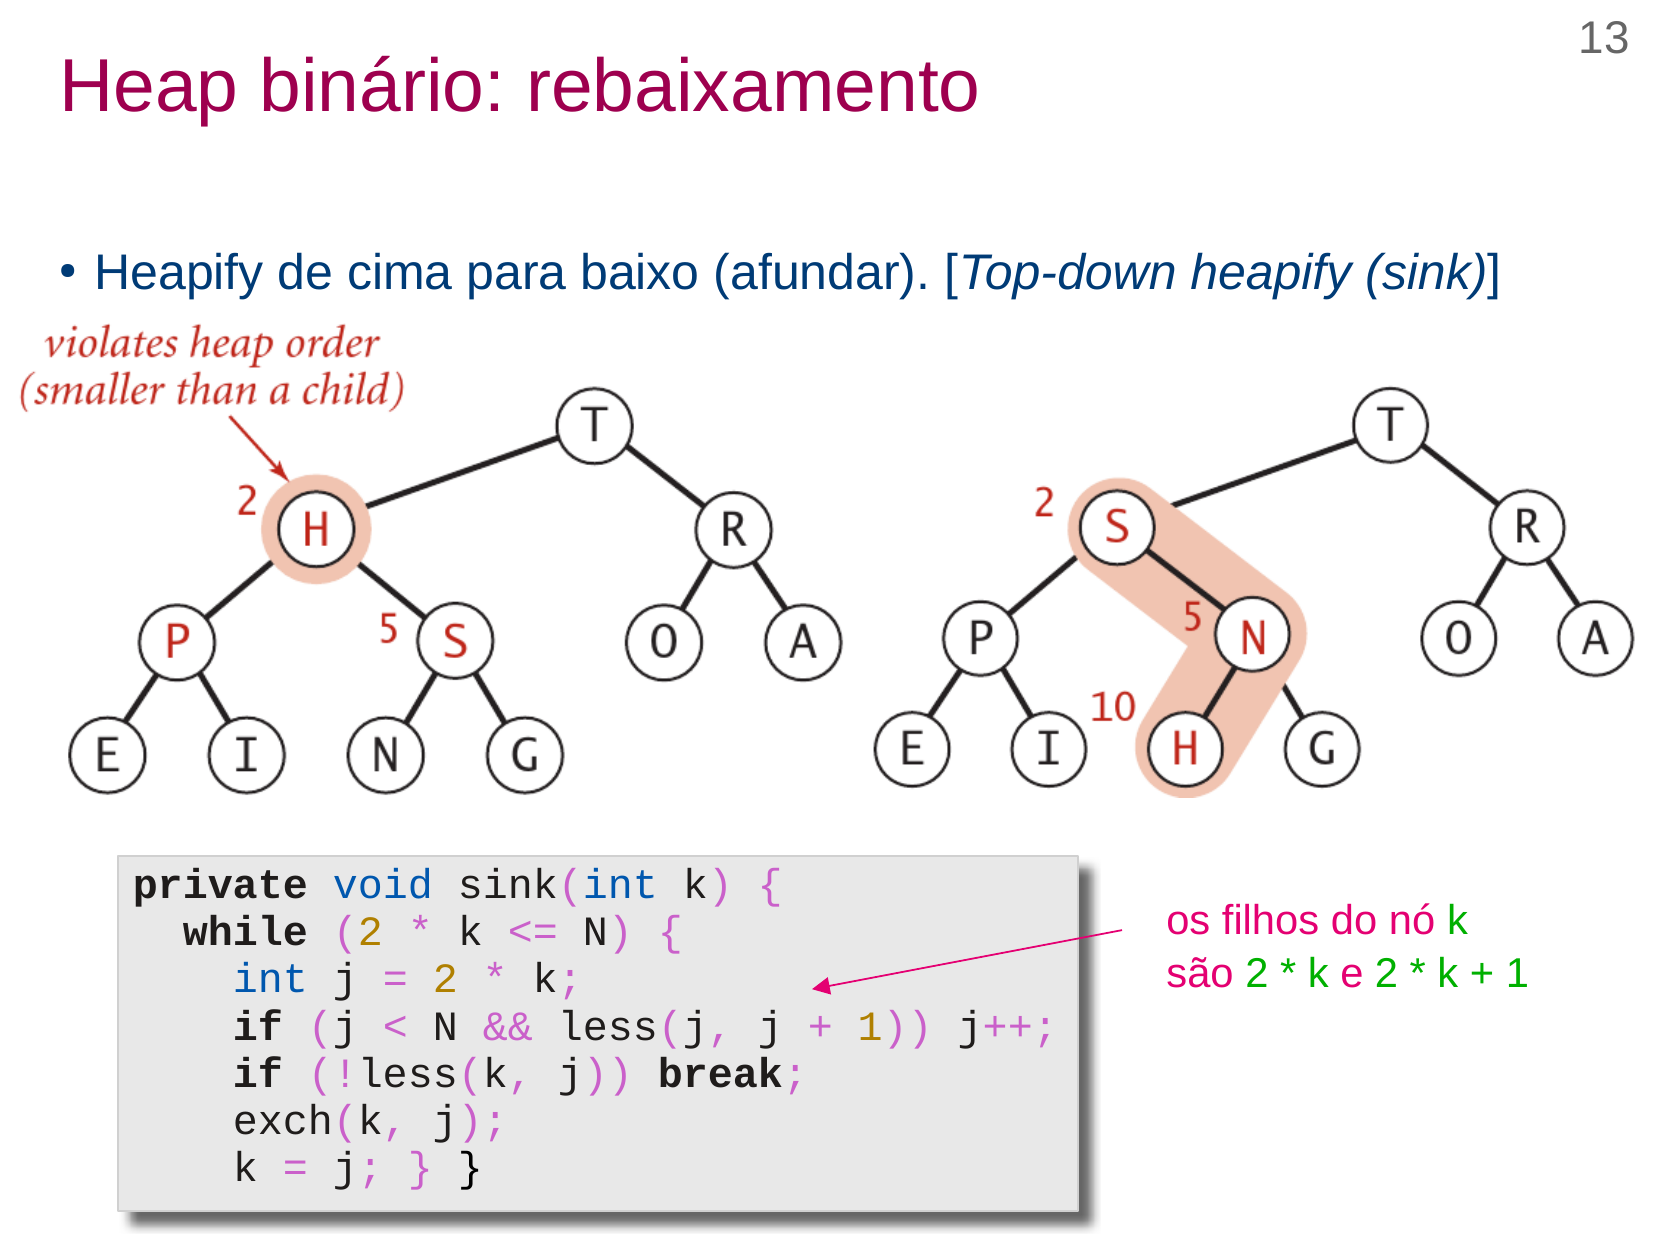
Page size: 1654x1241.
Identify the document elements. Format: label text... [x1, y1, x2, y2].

text_box os filhos do nó k são 2 * k e 2 * k + 1 [1151, 882, 1551, 1004]
picture [871, 383, 1639, 798]
list Heapify de cima para baixo (afundar). [Top-down heapify (sink)] [59, 236, 1595, 1211]
text_box private void sink(int k) { while (2 * k <= N) { int j = 2 * k; if (j < N && less(j, j + 1)) j++; if (!less(k, j)) break; exch(k, j); k = j; } } [118, 856, 1078, 1211]
title Heap binário: rebaixamento [59, 29, 1595, 148]
picture [14, 322, 849, 798]
